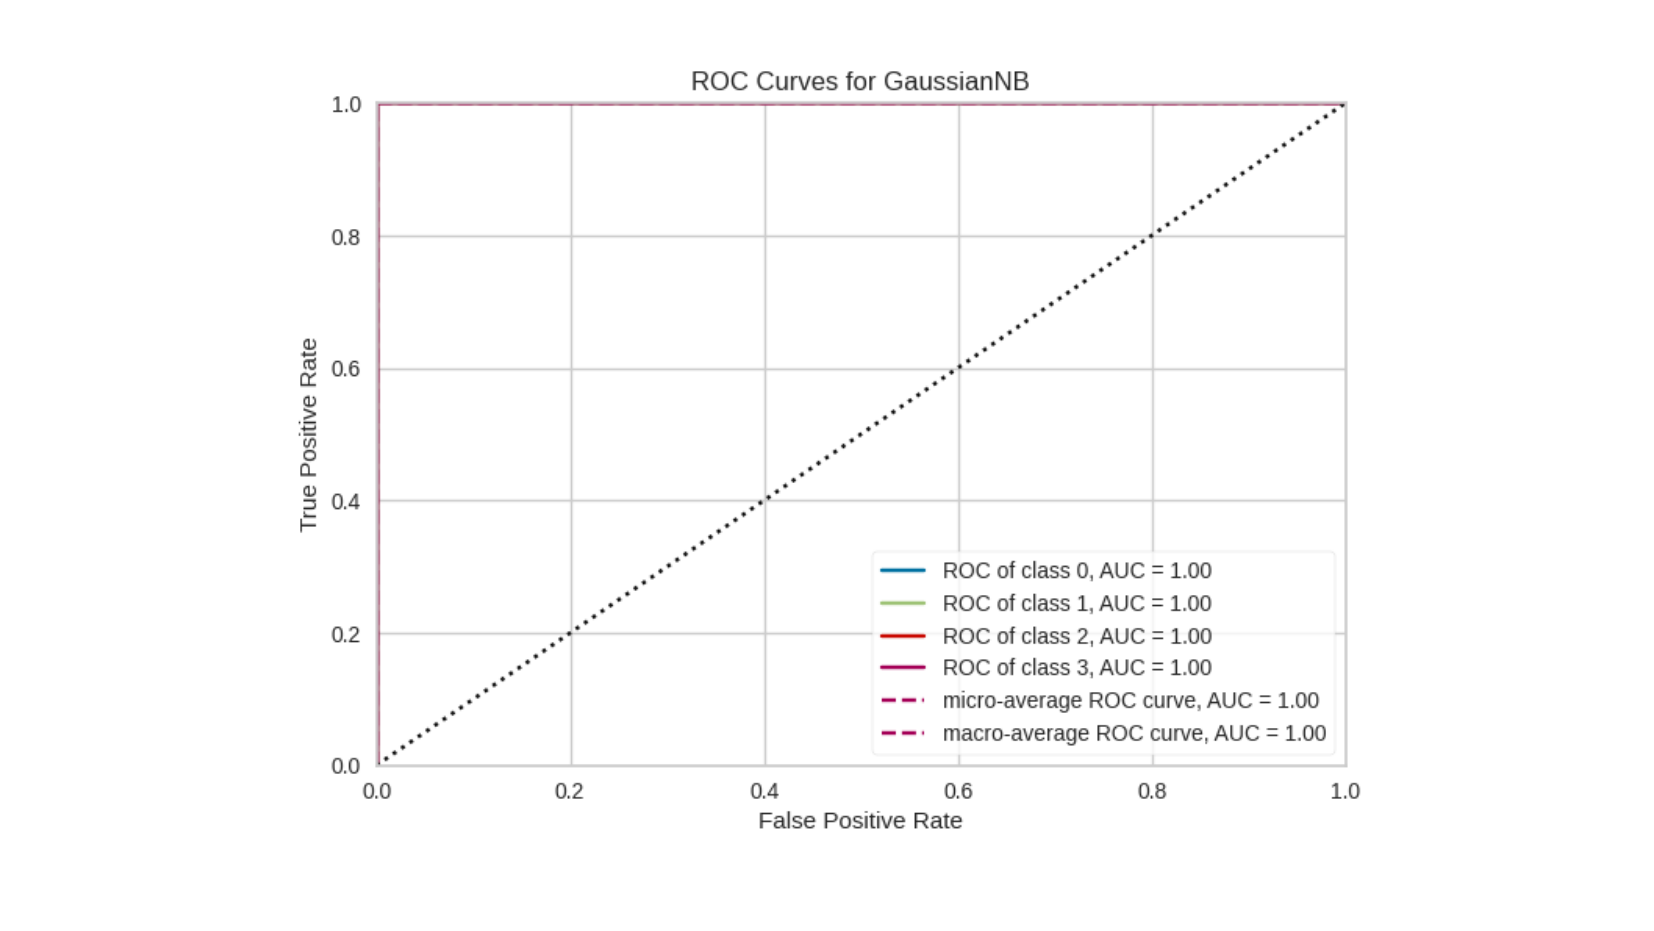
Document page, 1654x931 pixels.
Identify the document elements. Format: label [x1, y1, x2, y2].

picture [285, 56, 1376, 849]
